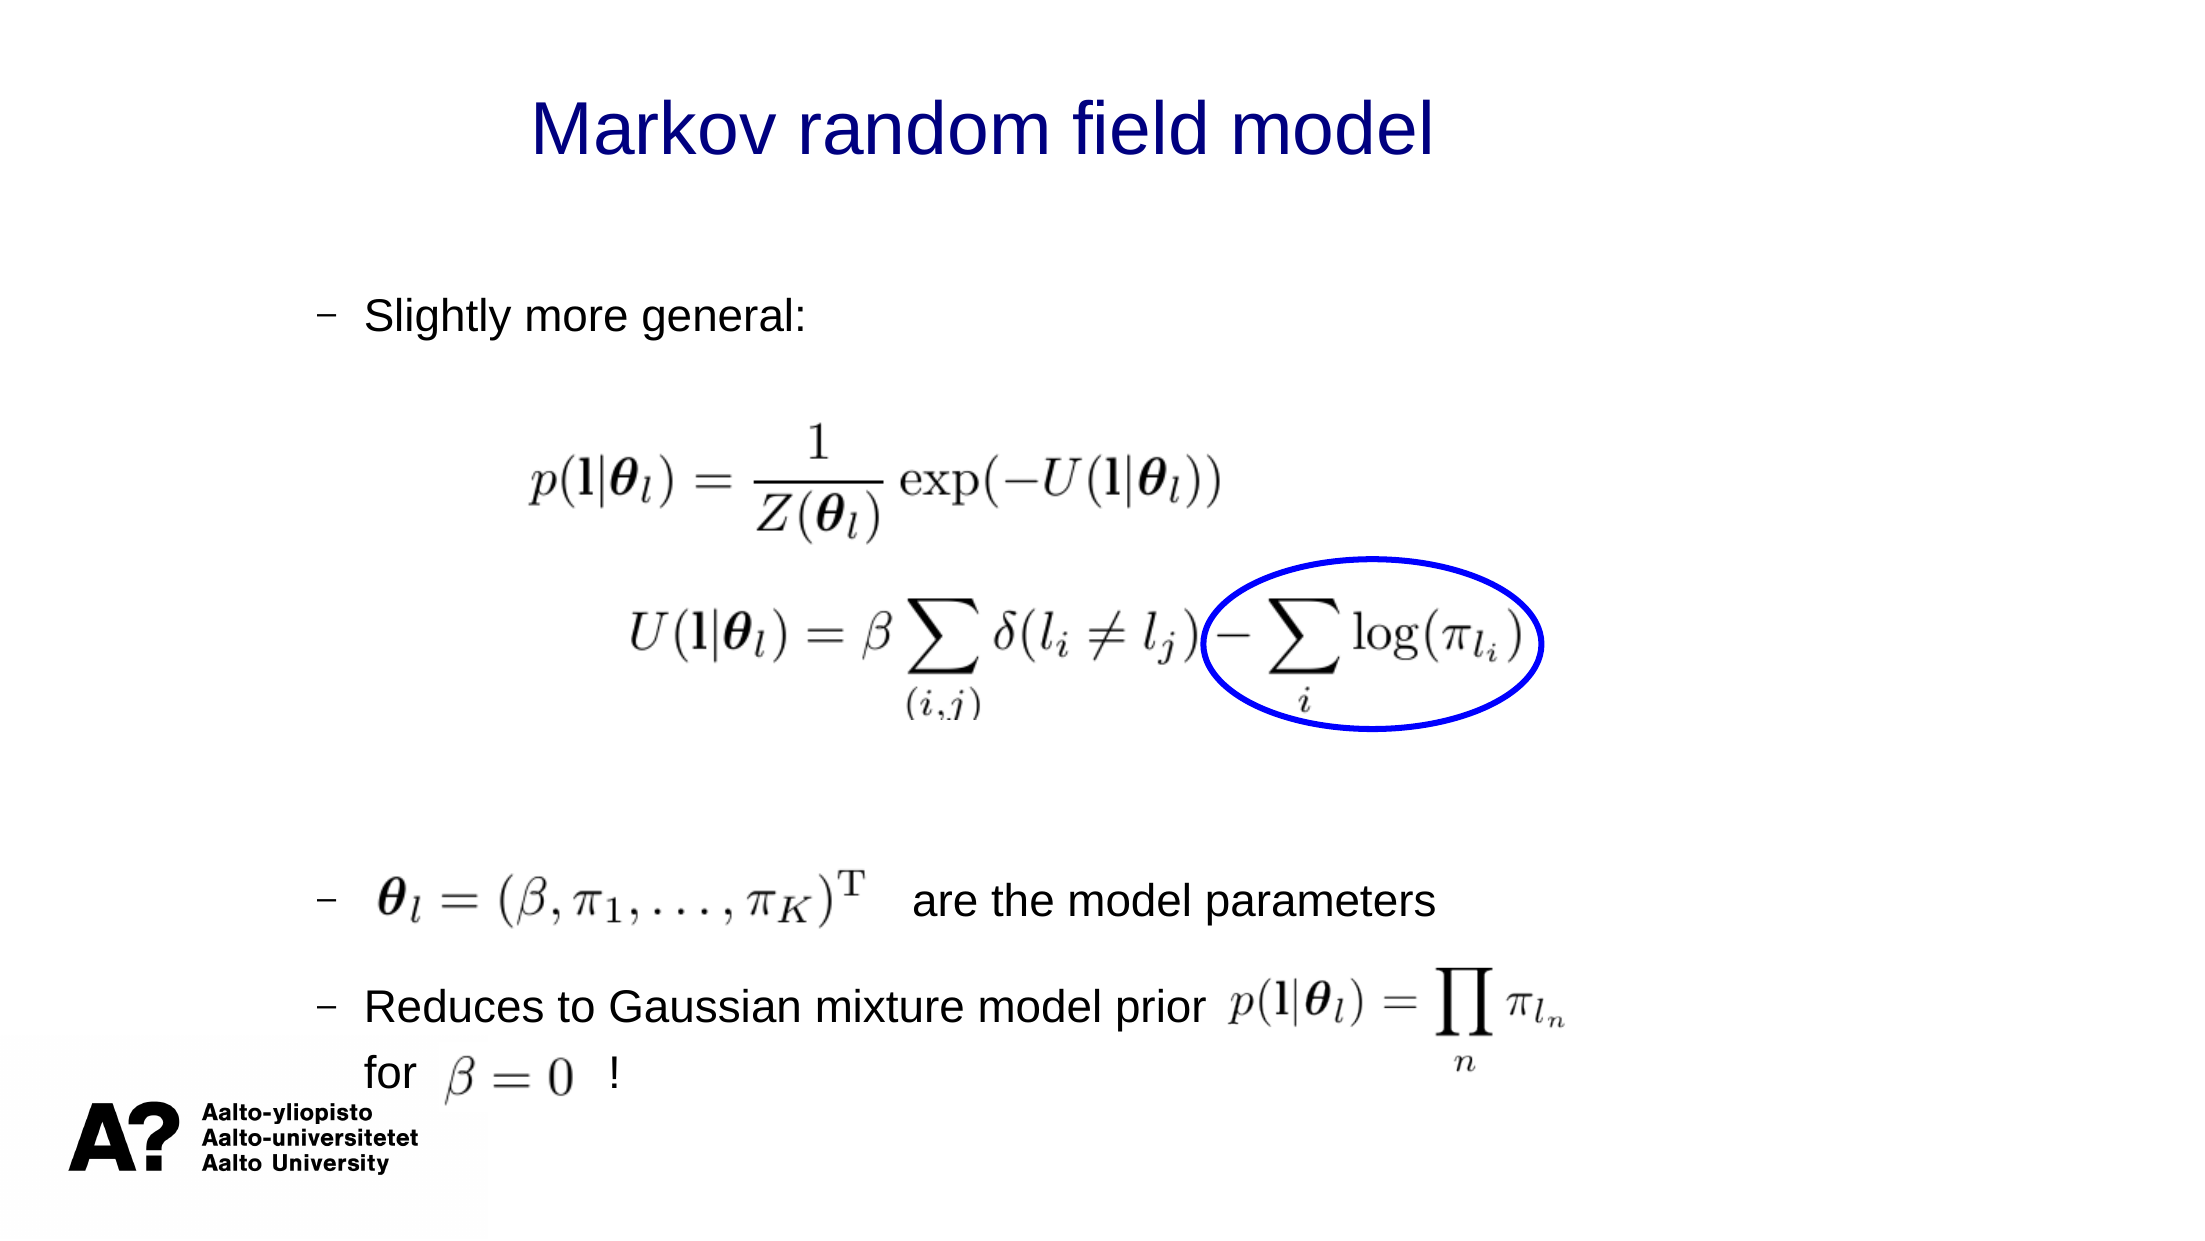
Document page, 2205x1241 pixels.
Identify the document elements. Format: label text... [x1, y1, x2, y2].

picture [375, 858, 871, 932]
title Markov random field model [326, 65, 1640, 179]
picture [0, 1035, 488, 1239]
list are the model parameters [227, 862, 1653, 969]
picture [619, 583, 1281, 720]
list Reduces to Gaussian mixture model prior for ! [227, 969, 1653, 1141]
list Slightly more general: [227, 278, 1653, 450]
picture [1209, 960, 1581, 1076]
picture [1207, 583, 1524, 720]
picture [1463, 687, 1524, 720]
picture [1499, 583, 1524, 601]
picture [439, 1042, 584, 1112]
picture [518, 412, 1223, 549]
